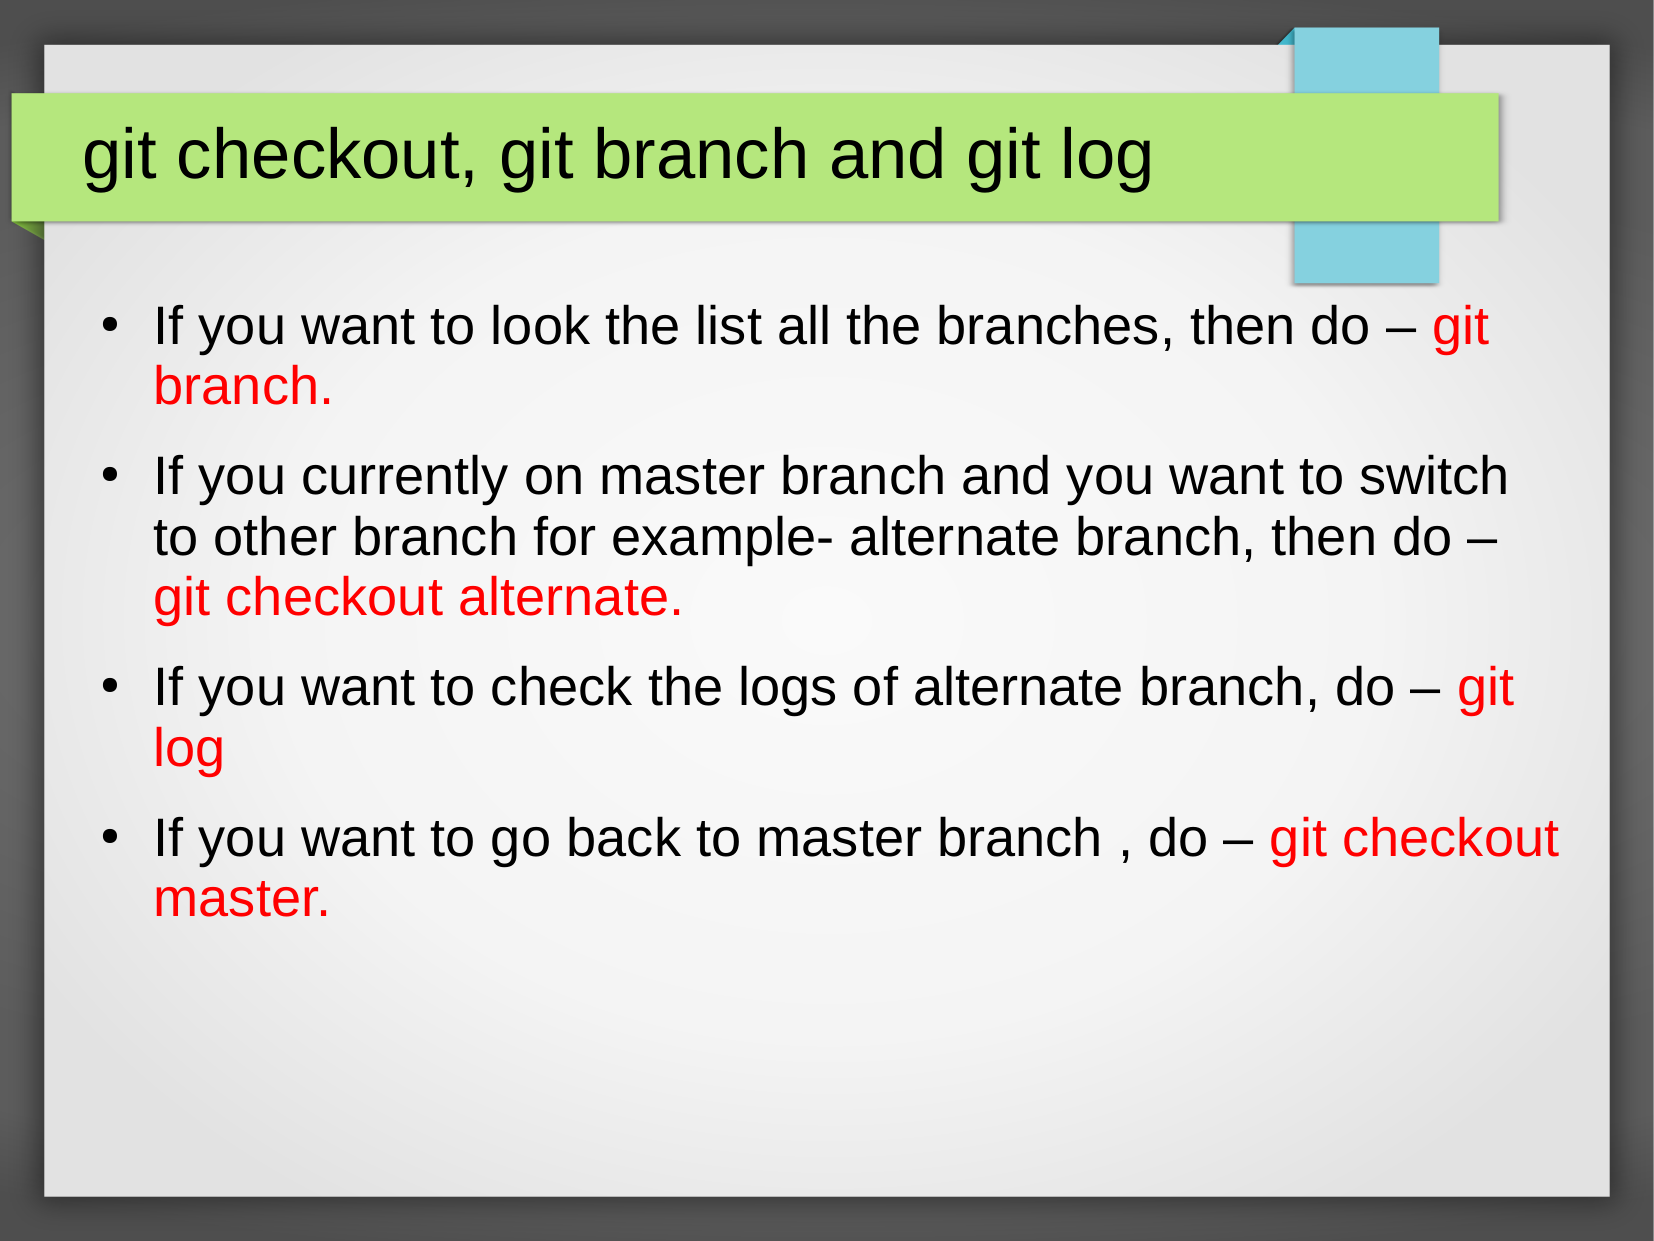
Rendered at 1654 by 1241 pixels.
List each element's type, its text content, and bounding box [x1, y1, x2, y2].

picture [0, 0, 1654, 1241]
list If you want to look the list all the branches, then do – git branch. If you currently on master branch and you want to switch to other branch for example- alternate branch, then do – git checkout alternate. If you want to check the logs of alternate branch, do – git log If you want to go back to master branch , do – git checkout master. [82, 295, 1571, 1015]
title git checkout, git branch and git log [82, 94, 1264, 213]
